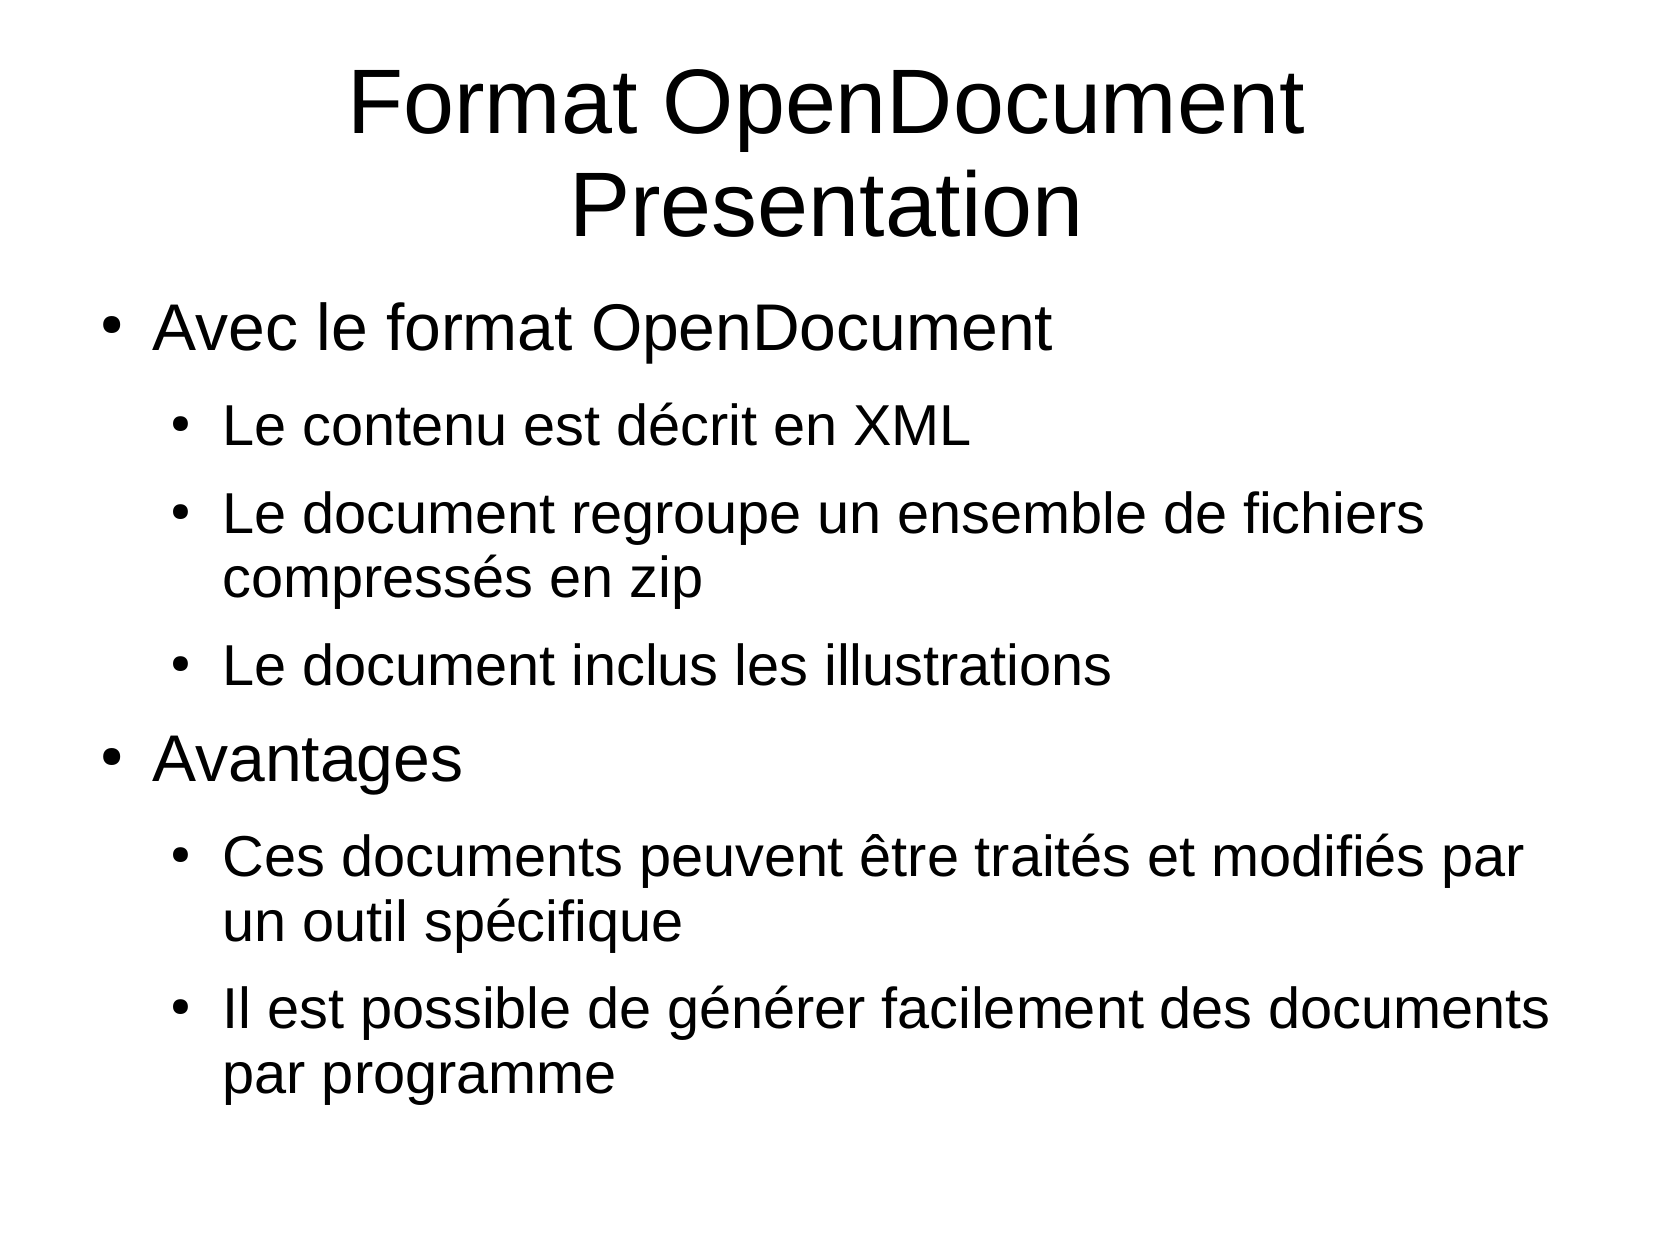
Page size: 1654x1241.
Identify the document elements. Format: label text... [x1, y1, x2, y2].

title Format OpenDocument Presentation [82, 50, 1571, 256]
list Avec le format OpenDocument Le contenu est décrit en XML Le document regroupe un ensemble de fichiers compressés en zip Le document inclus les illustrations Avantages Ces documents peuvent être traités et modifiés par un outil spécifique Il est possible de générer facilement des documents par programme [82, 290, 1571, 1109]
